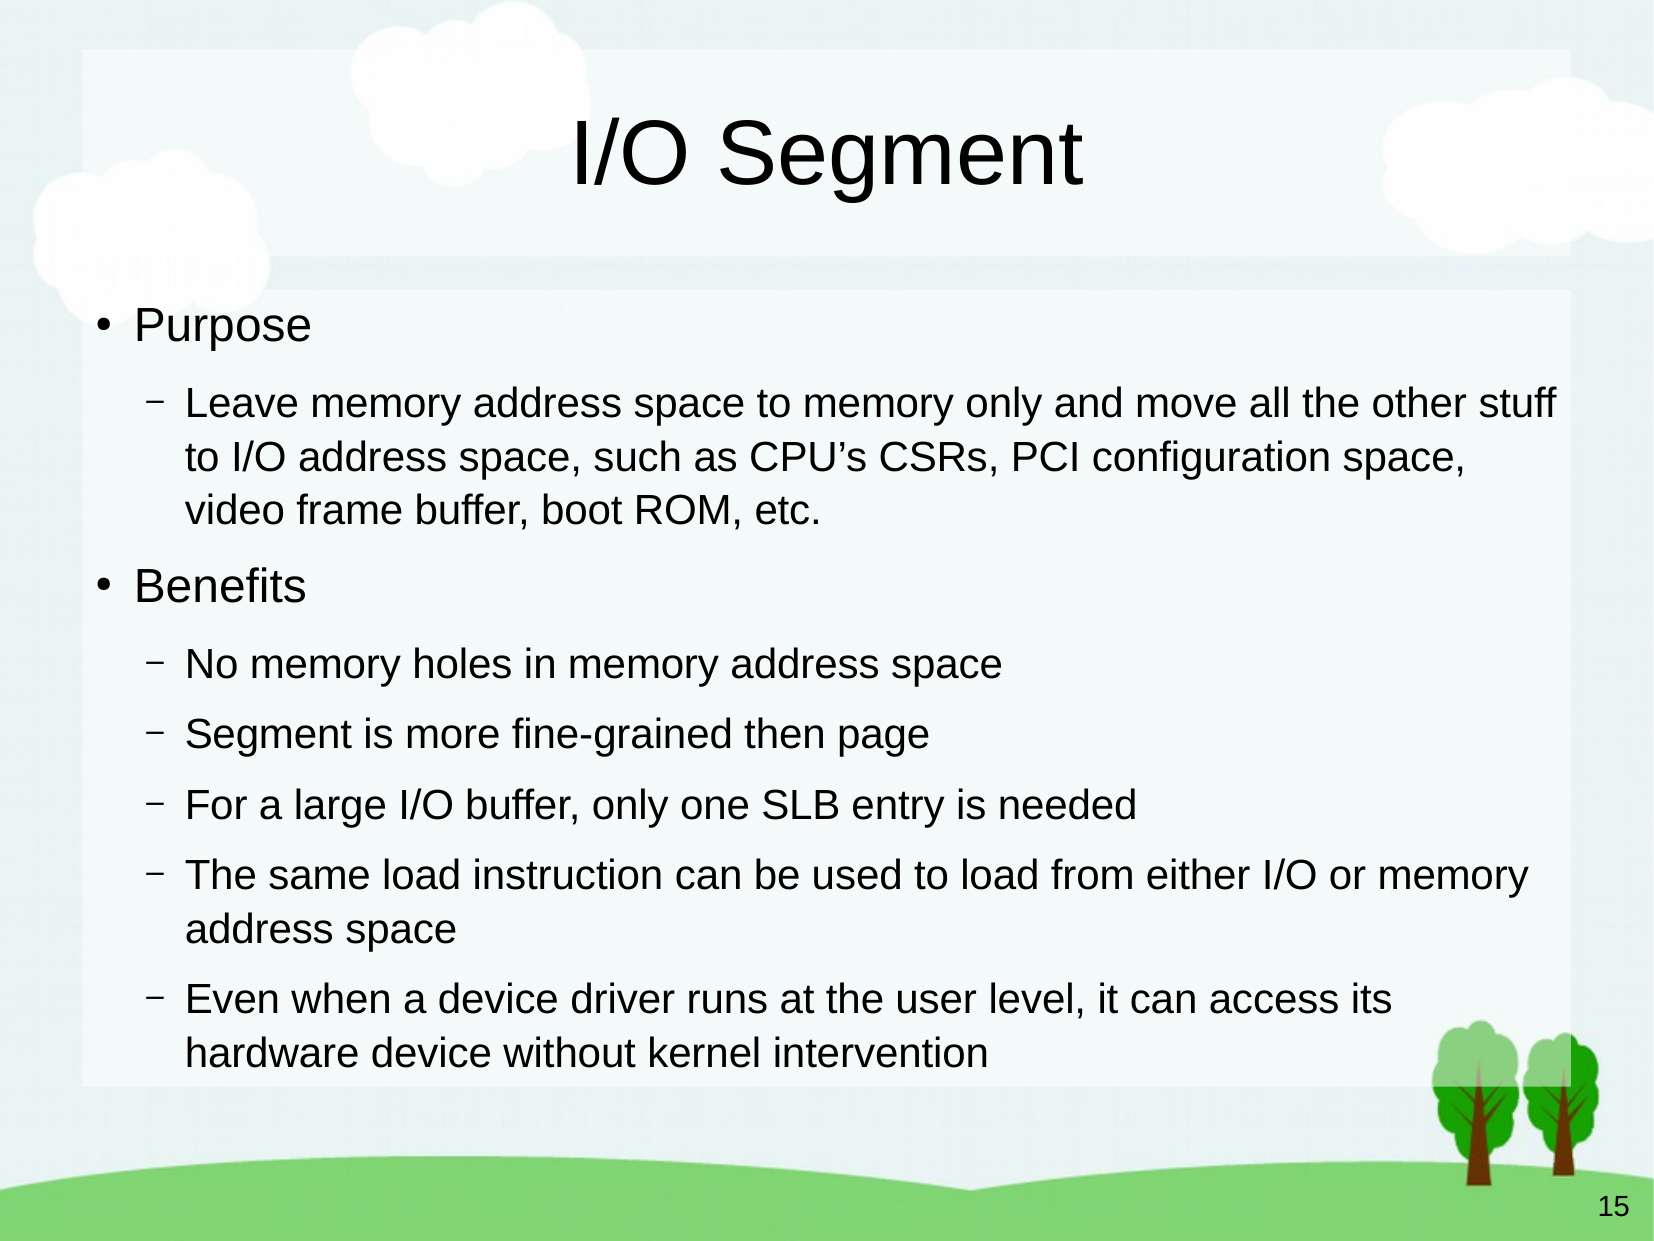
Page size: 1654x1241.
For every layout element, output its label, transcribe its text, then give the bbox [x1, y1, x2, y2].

title I/O Segment [82, 49, 1571, 257]
picture [0, 0, 1654, 1241]
list Purpose Leave memory address space to memory only and move all the other stuff to I/O address space, such as CPU’s CSRs, PCI configuration space, video frame buffer, boot ROM, etc. Benefits No memory holes in memory address space Segment is more fine-grained then page For a large I/O buffer, only one SLB entry is needed The same load instruction can be used to load from either I/O or memory address space Even when a device driver runs at the user level, it can access its hardware device without kernel intervention [82, 290, 1571, 1087]
